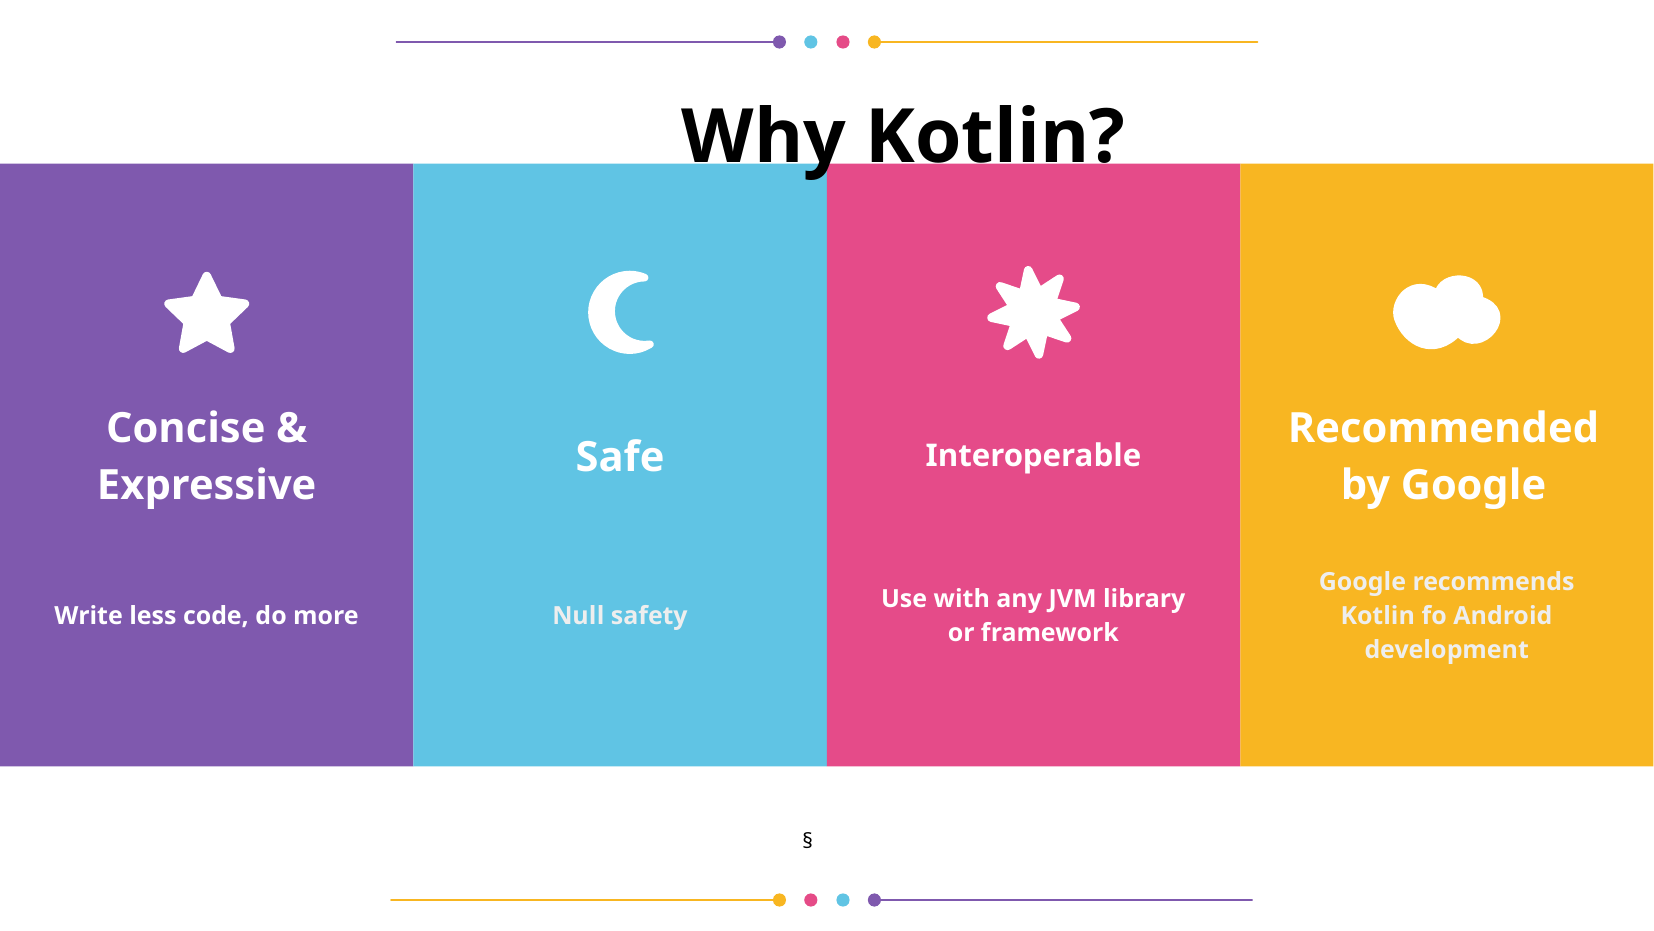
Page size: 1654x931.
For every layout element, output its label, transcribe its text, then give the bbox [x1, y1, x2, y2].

text_box [1402, 285, 1491, 340]
title Interoperable [903, 401, 1164, 508]
title Safe [490, 401, 751, 508]
text_box Why Kotlin? [667, 75, 1074, 190]
text_box [180, 288, 234, 339]
title Concise & Expressive [76, 397, 337, 512]
title Google recommends Kotlin fo Android development [1286, 512, 1608, 737]
text_box § [787, 819, 828, 863]
title Null safety [459, 492, 781, 737]
title Use with any JVM library or framework [873, 492, 1194, 737]
title Write less code, do more [46, 492, 368, 737]
title Recommended by Google [1275, 397, 1613, 512]
text_box [1007, 286, 1059, 338]
text_box [596, 280, 628, 346]
